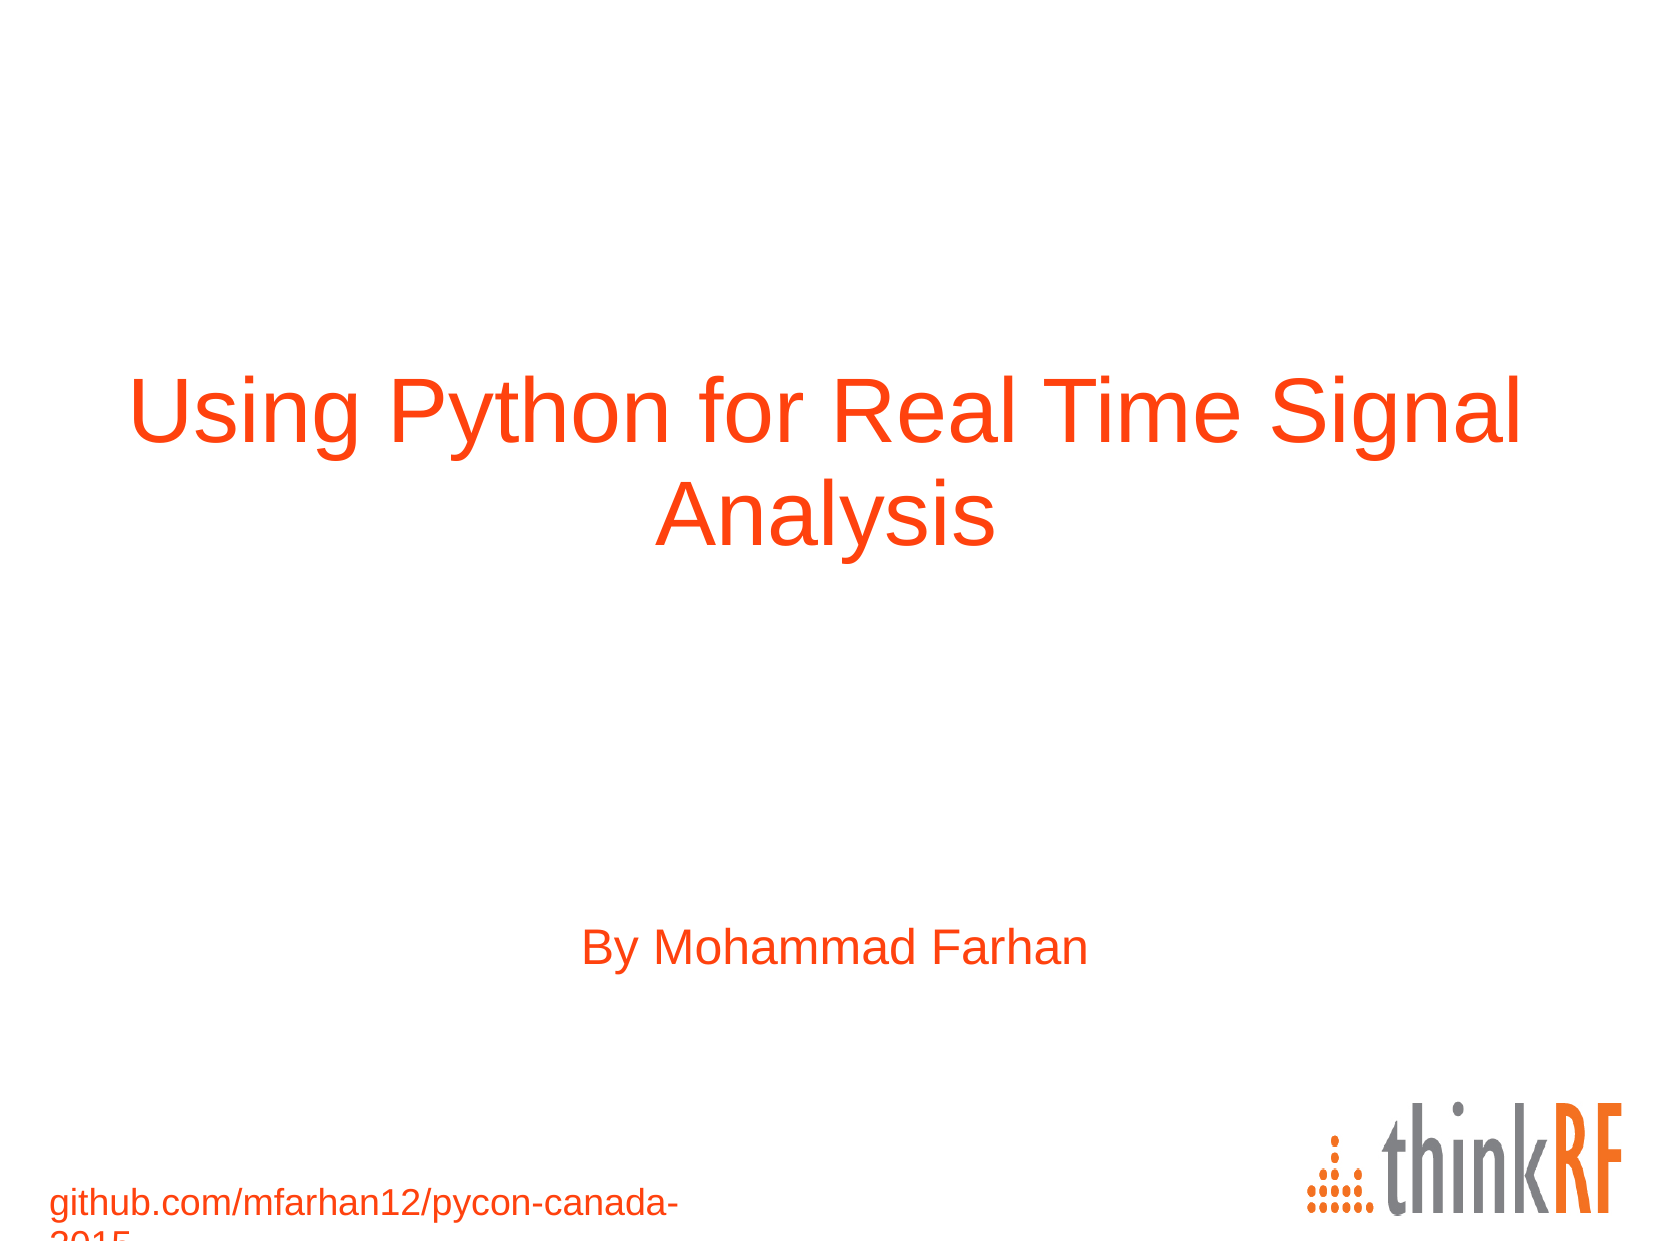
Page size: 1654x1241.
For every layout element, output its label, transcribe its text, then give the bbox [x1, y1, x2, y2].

picture [1307, 1101, 1622, 1216]
text_box By Mohammad Farhan [566, 911, 1544, 983]
subtitle Using Python for Real Time Signal Analysis [82, 308, 1571, 616]
